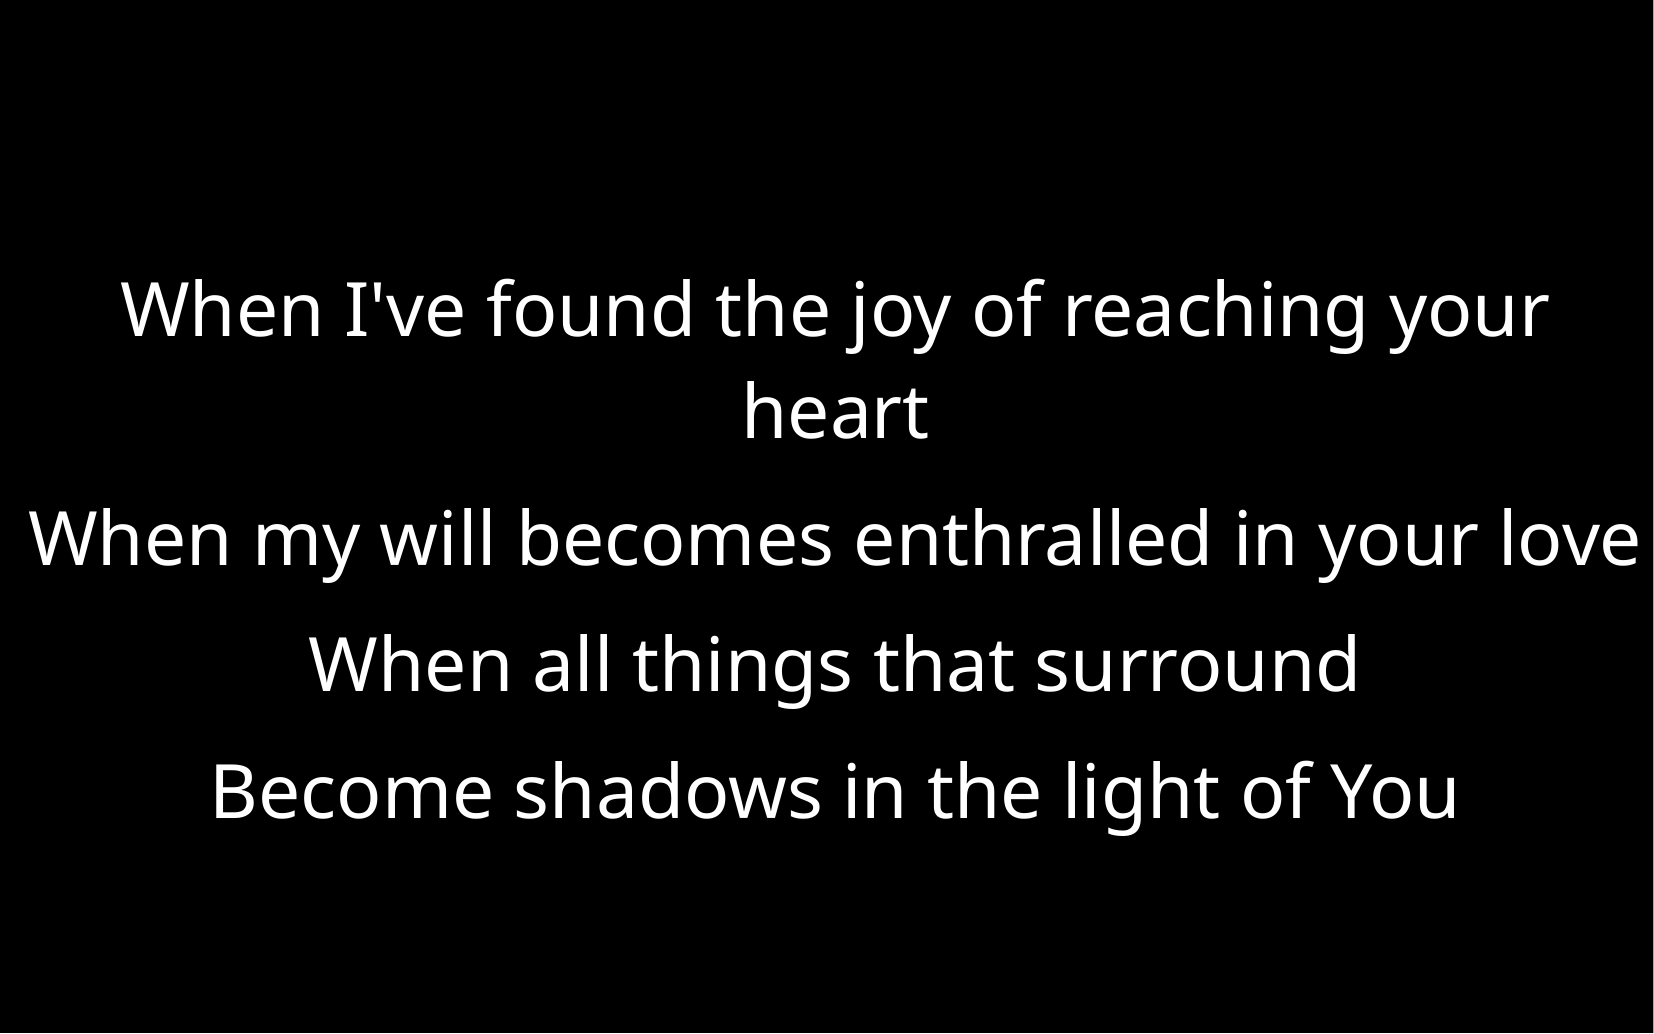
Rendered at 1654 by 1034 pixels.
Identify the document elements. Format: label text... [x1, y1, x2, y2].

list When I've found the joy of reaching your heart When my will becomes enthralled in your love When all things that surround Become shadows in the light of You [0, 255, 1654, 1024]
